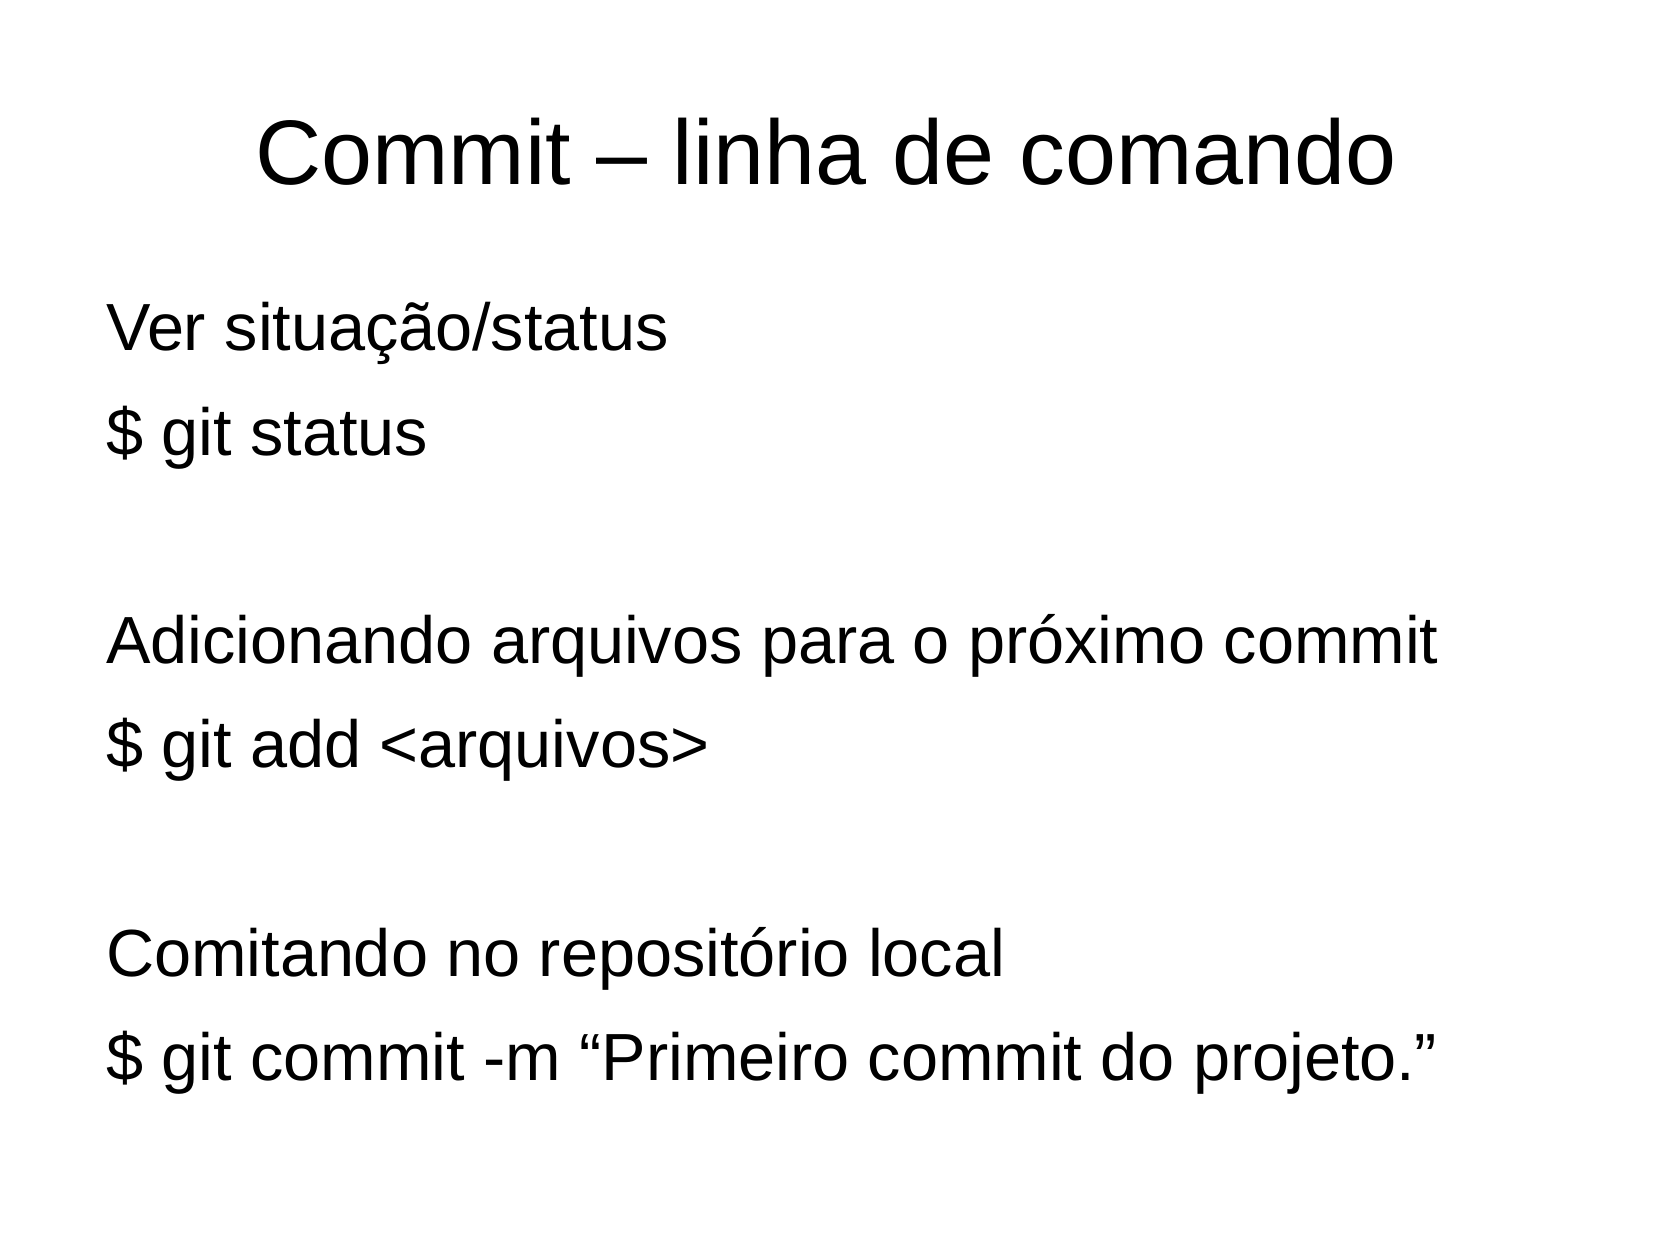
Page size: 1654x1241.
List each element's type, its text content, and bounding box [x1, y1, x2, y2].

title Commit – linha de comando [82, 49, 1571, 257]
list Ver situação/status $ git status Adicionando arquivos para o próximo commit $ git add <arquivos> Comitando no repositório local $ git commit -m “Primeiro commit do projeto.” [106, 290, 1572, 1158]
